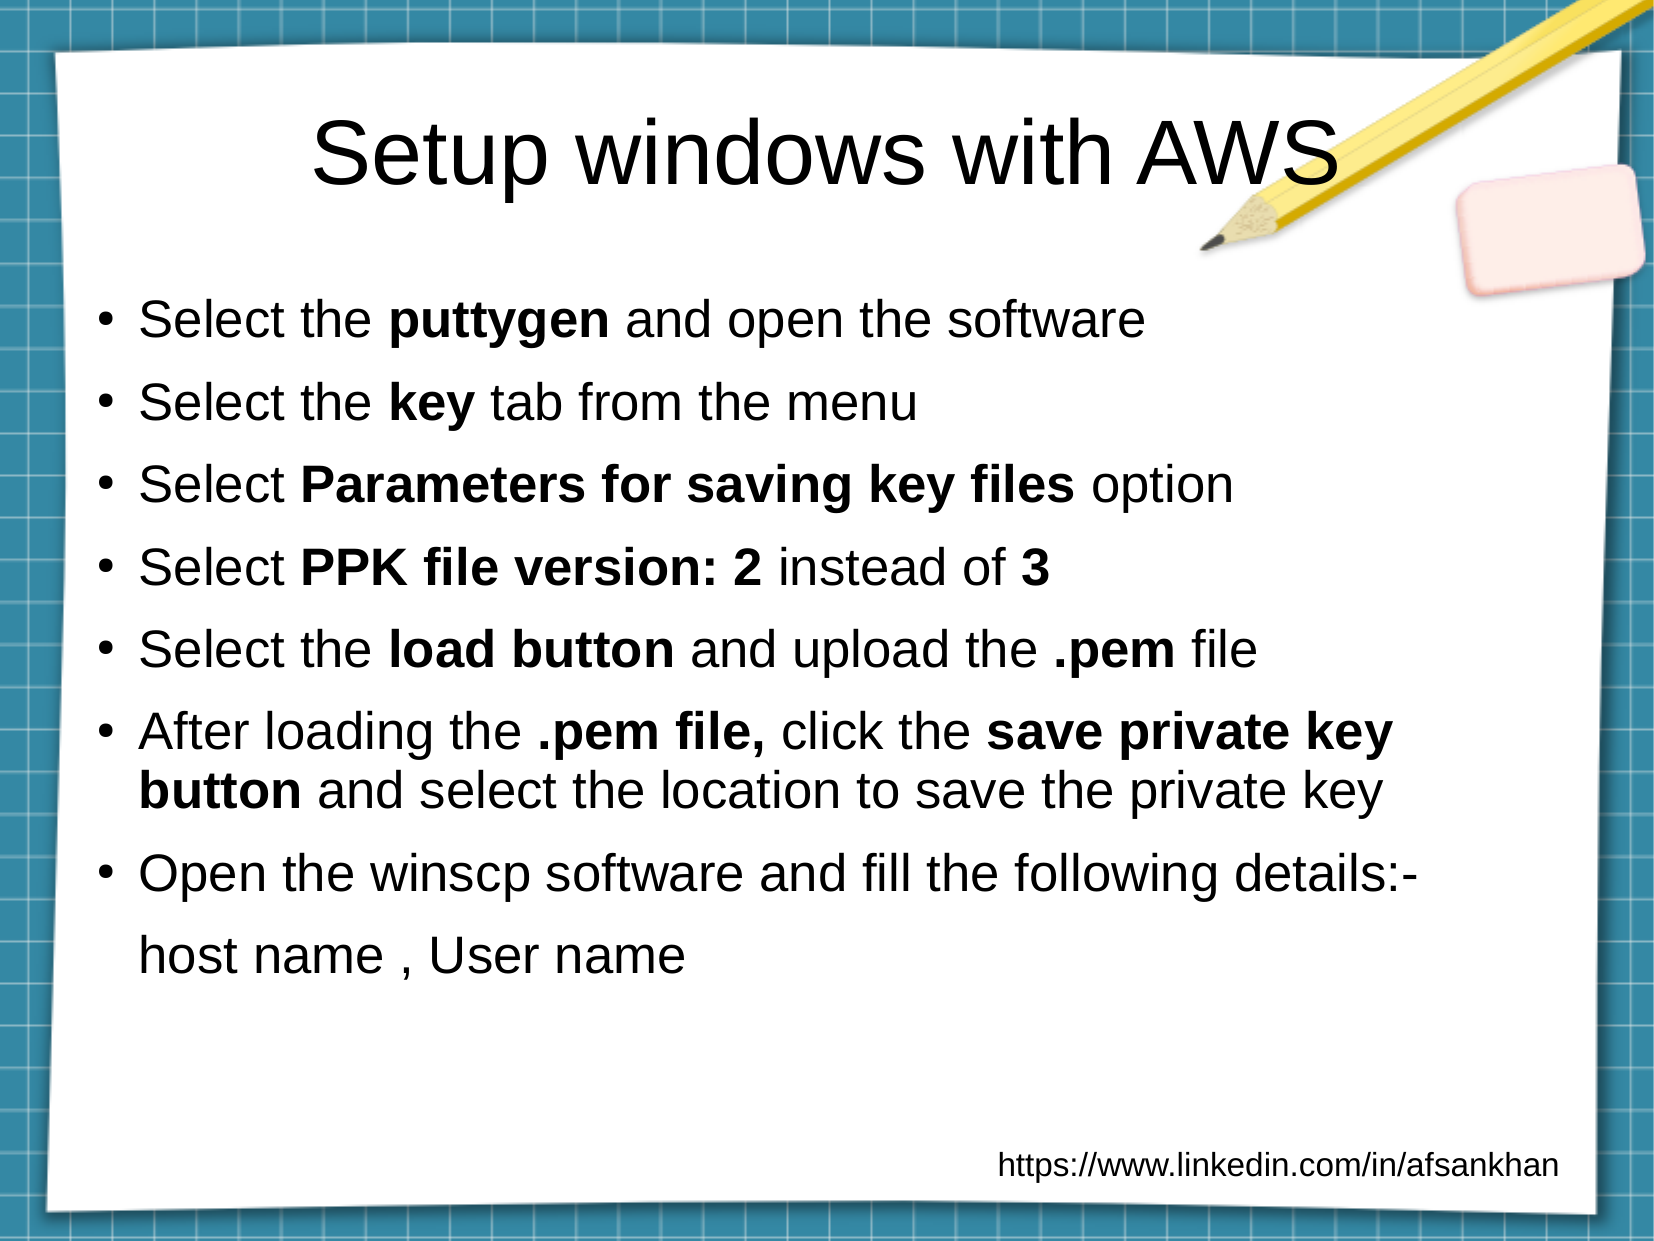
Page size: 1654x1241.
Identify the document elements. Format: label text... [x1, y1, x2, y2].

list Select the puttygen and open the software Select the key tab from the menu Select Parameters for saving key files option Select PPK file version: 2 instead of 3 Select the load button and upload the .pem file After loading the .pem file, click the save private key button and select the location to save the private key Open the winscp software and fill the following details:- host name , User name [82, 290, 1571, 1068]
text_box https://www.linkedin.com/in/afsankhan [982, 1139, 1576, 1192]
picture [0, 0, 1654, 1241]
title Setup windows with AWS [82, 49, 1571, 257]
